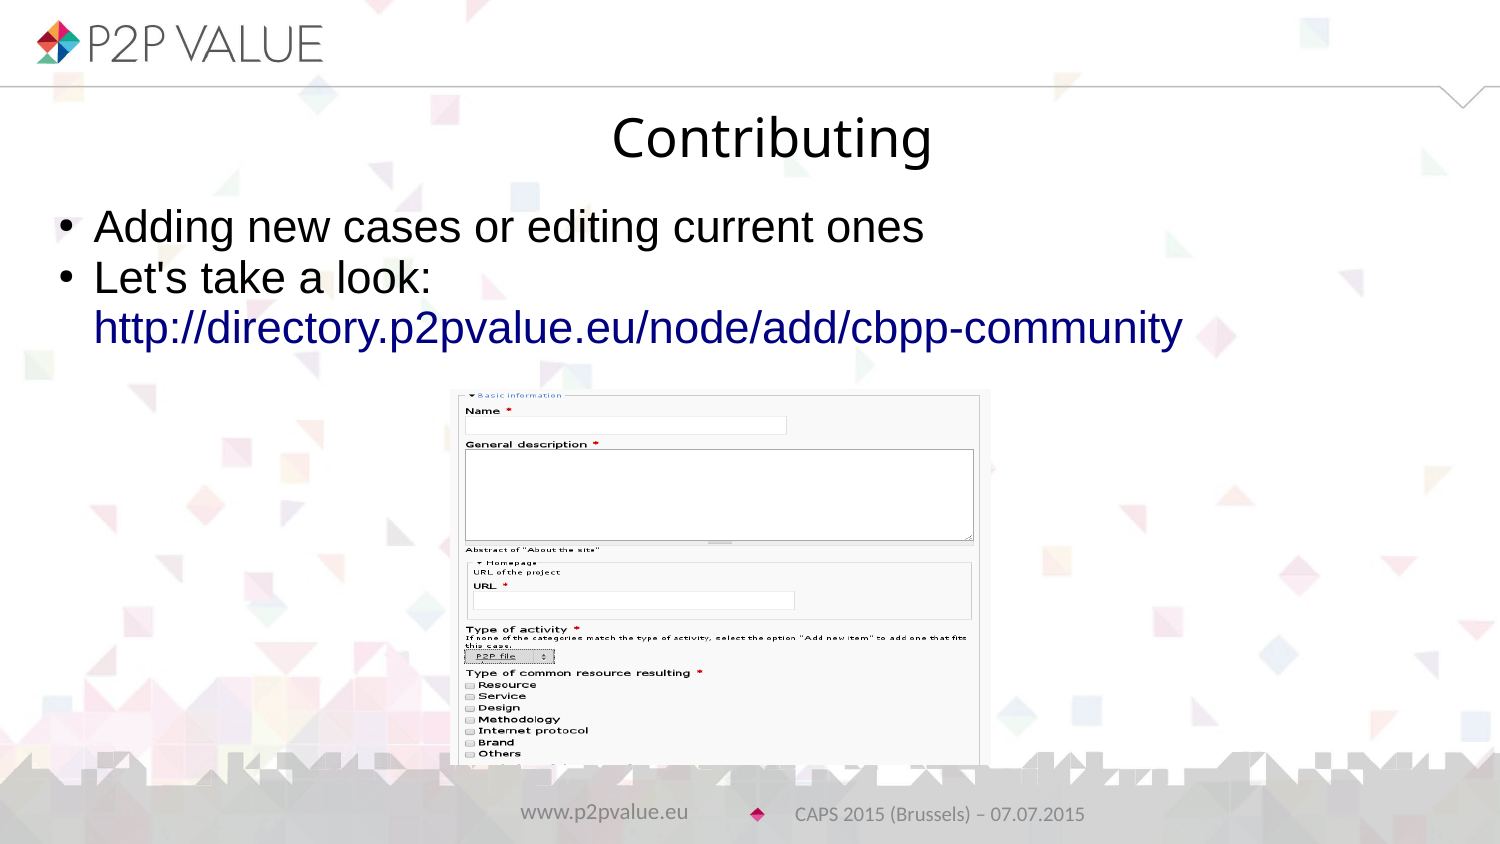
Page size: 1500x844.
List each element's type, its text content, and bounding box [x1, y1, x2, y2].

picture [0, 0, 1500, 844]
title Contributing [105, 92, 1441, 181]
subtitle Adding new cases or editing current ones Let's take a look: http://directory.p2pvalue.eu/node/add/cbpp-community [45, 195, 1471, 361]
text_box CAPS 2015 (Brussels) – 07.07.2015 [781, 790, 1474, 836]
text_box www.p2pvalue.eu [514, 790, 733, 830]
